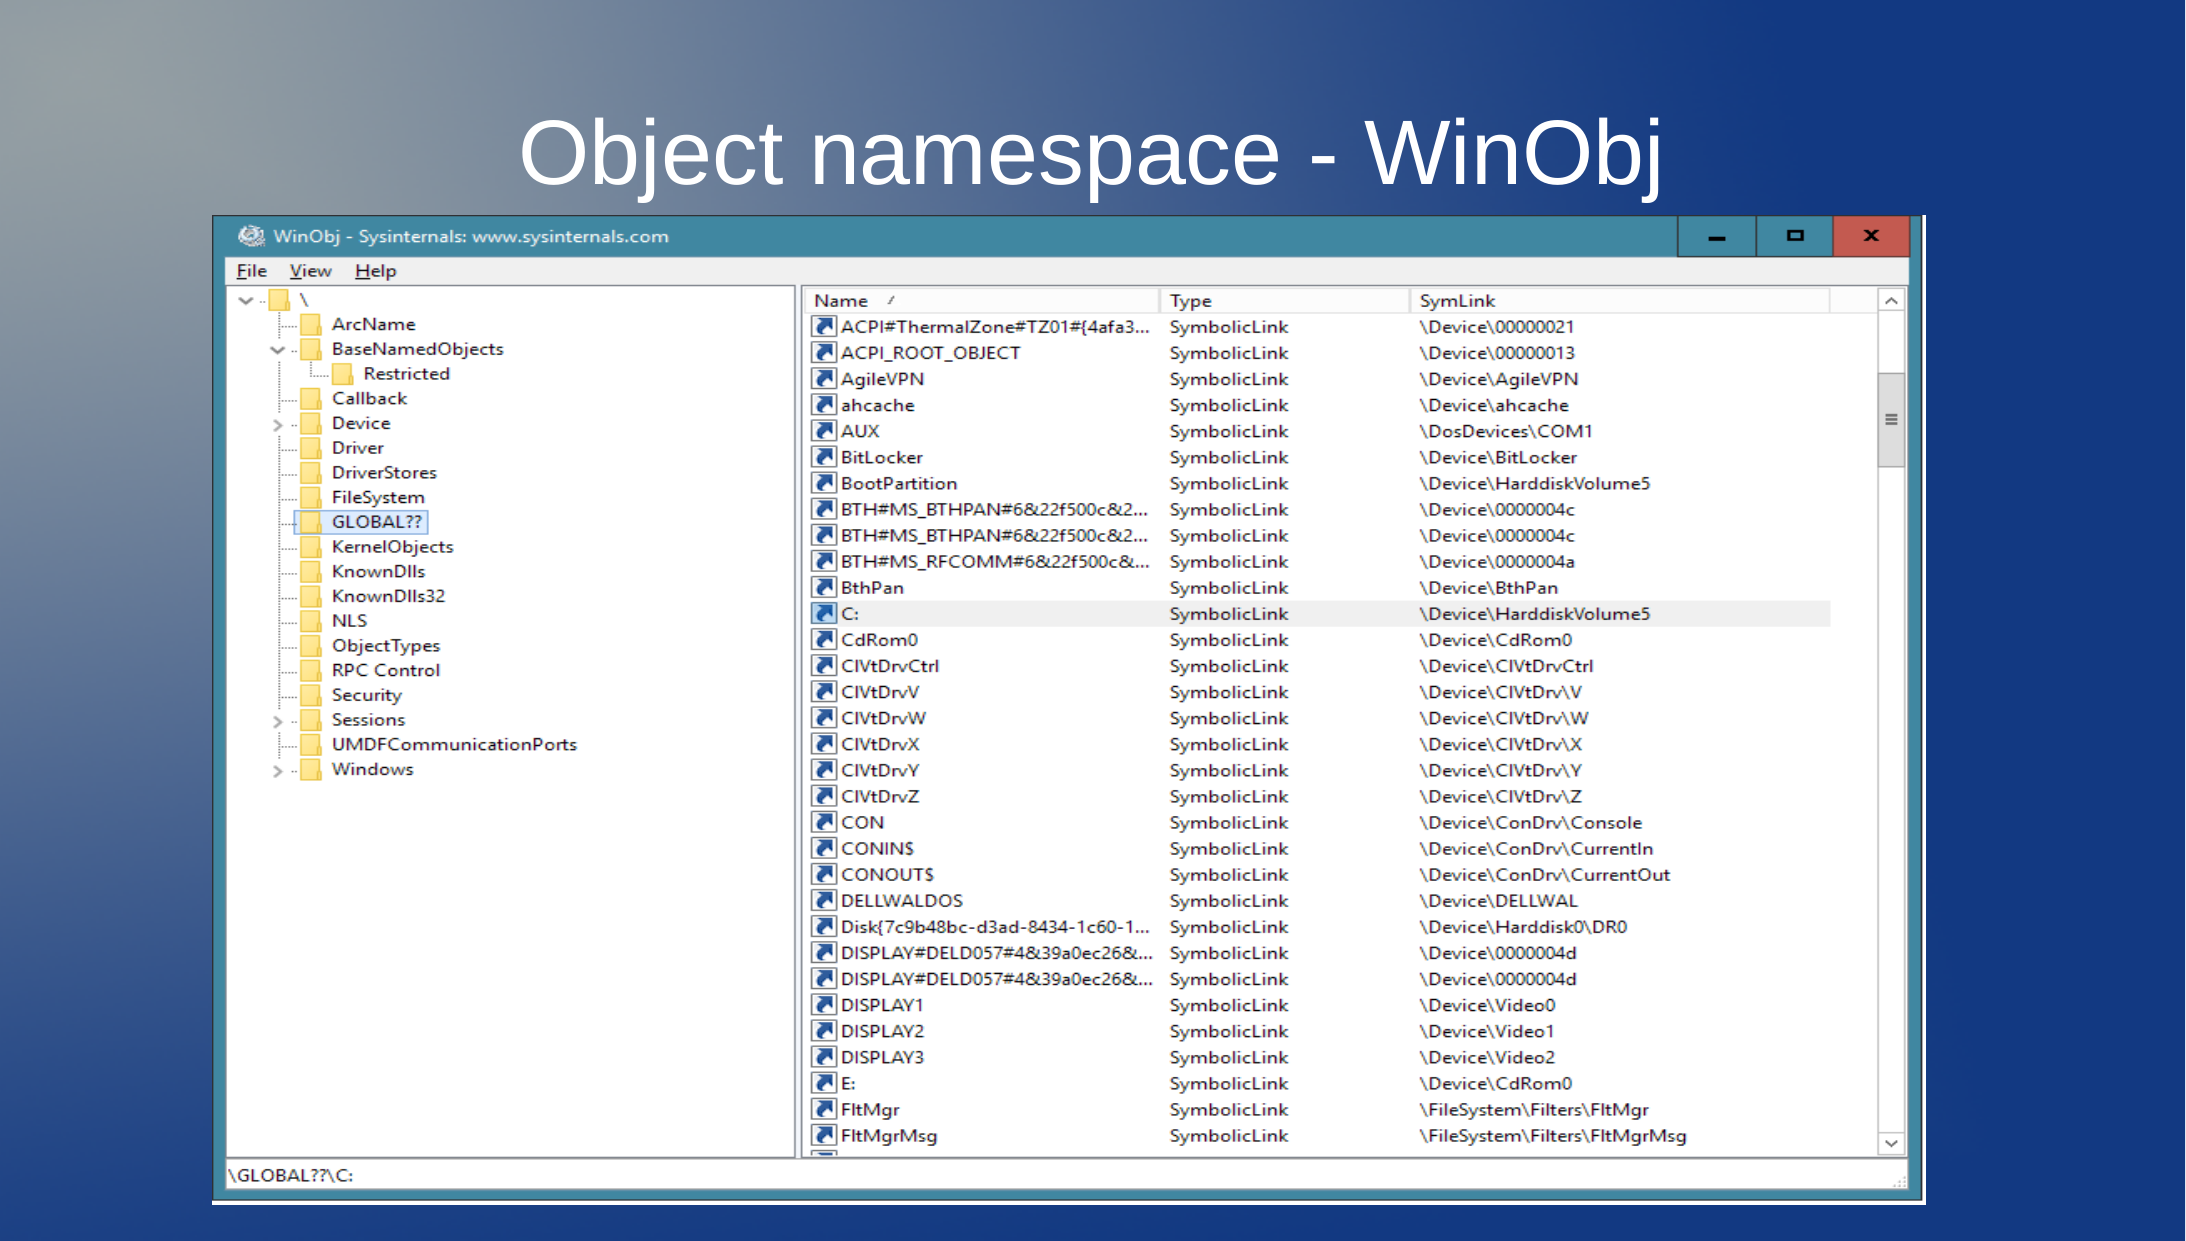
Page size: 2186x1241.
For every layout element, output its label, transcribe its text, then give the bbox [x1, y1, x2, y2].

title Object namespace - WinObj [109, 49, 2076, 257]
picture [0, 0, 2186, 1241]
